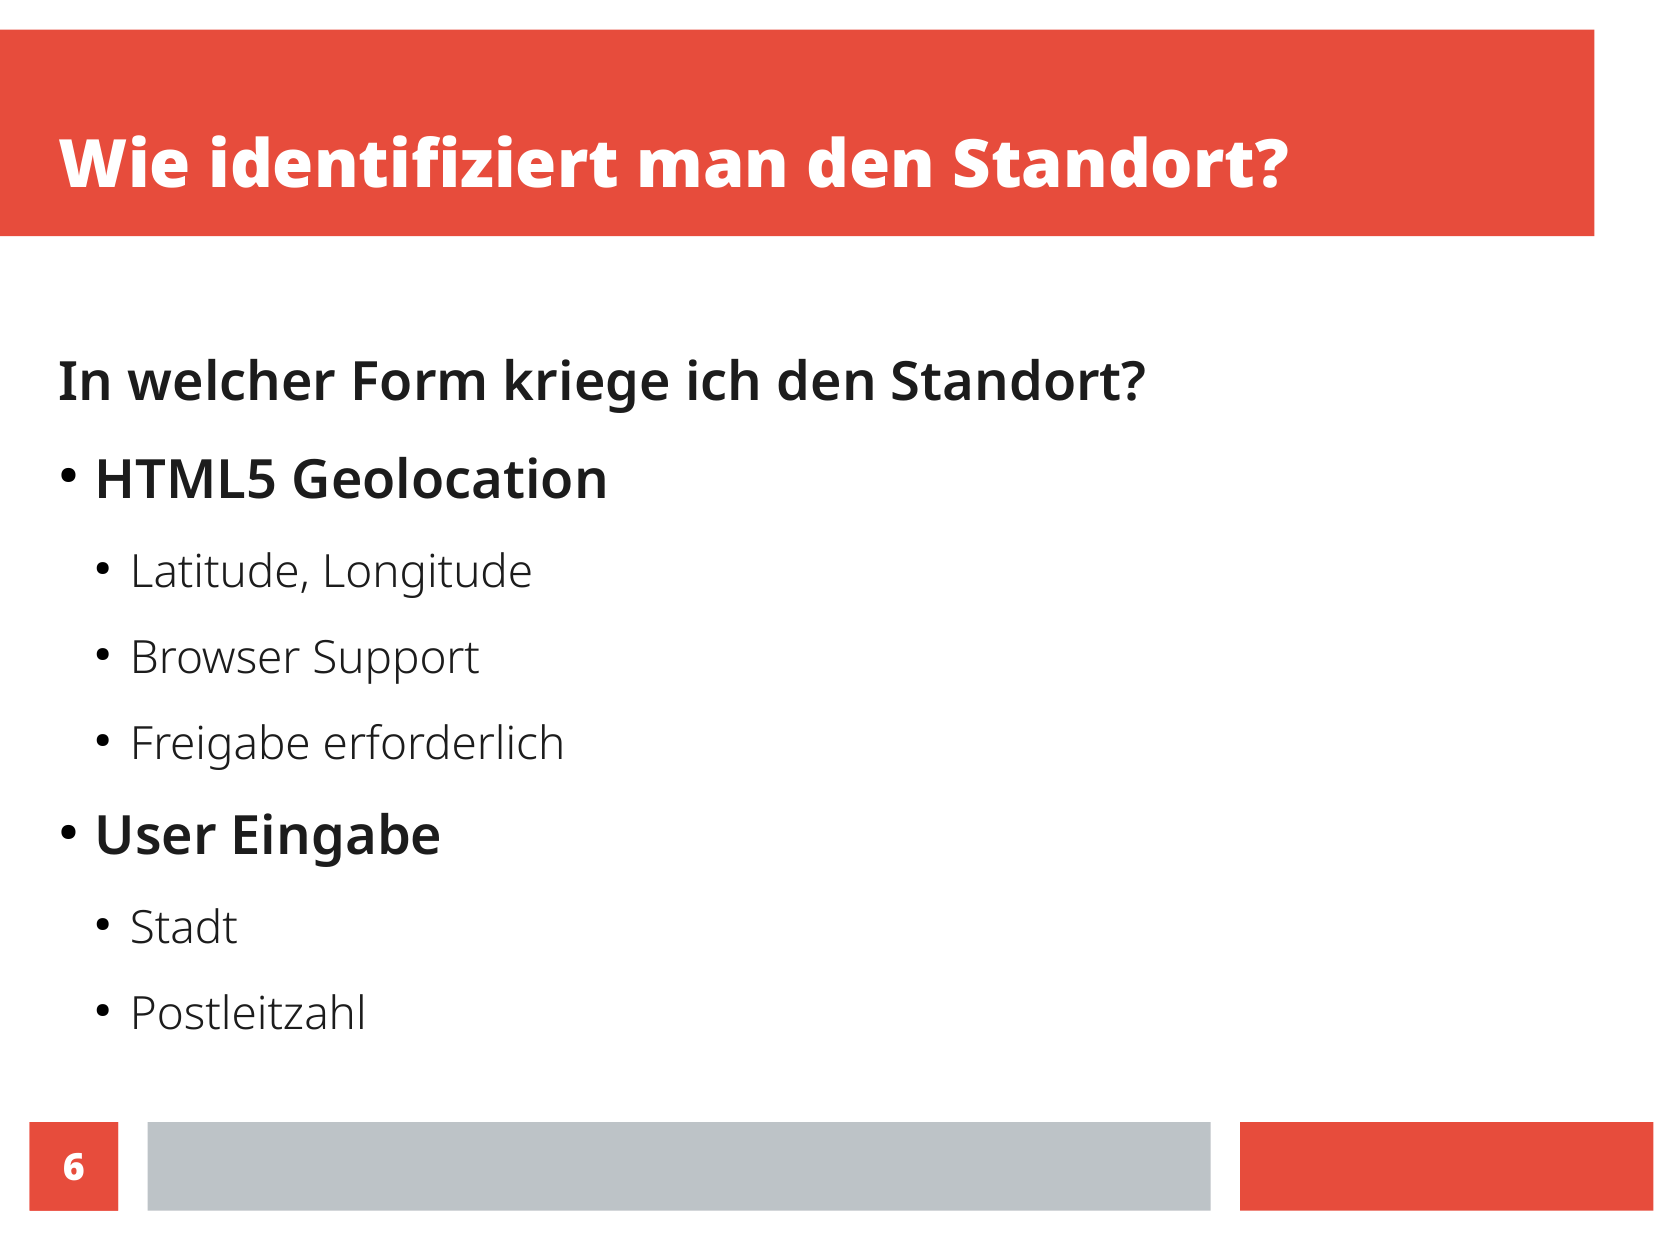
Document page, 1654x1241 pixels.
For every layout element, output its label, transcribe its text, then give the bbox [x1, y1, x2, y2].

title Wie identifiziert man den Standort? [59, 59, 1595, 207]
list In welcher Form kriege ich den Standort? HTML5 Geolocation Latitude, Longitude Browser Support Freigabe erforderlich User Eingabe Stadt Postleitzahl [59, 342, 1565, 1111]
